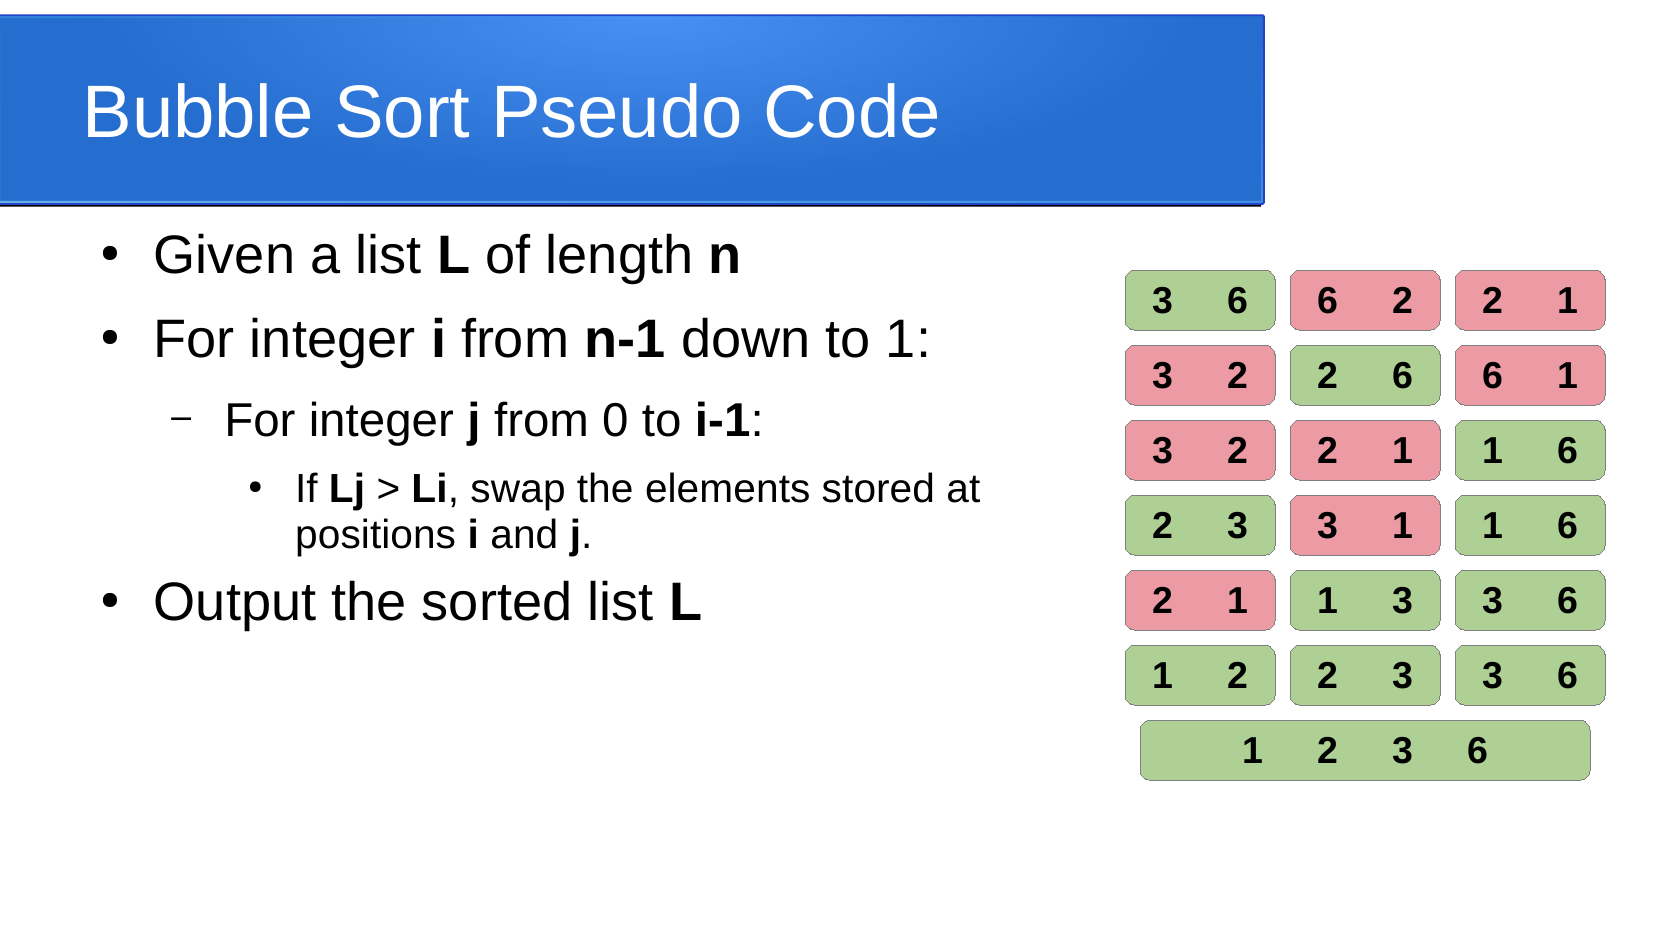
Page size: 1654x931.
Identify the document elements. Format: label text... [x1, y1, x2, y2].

text_box 3 1 [1290, 495, 1441, 556]
text_box 1 3 [1290, 570, 1441, 631]
list Given a list L of length n For integer i from n-1 down to 1: For integer j from 0 to i-1: If Lj > Li, swap the elements stored at positions i and j. Output the sorted list L [82, 224, 991, 764]
text_box 6 2 [1290, 270, 1441, 331]
text_box 3 6 [1125, 270, 1276, 331]
text_box 2 1 [1125, 570, 1276, 631]
text_box 2 3 [1125, 495, 1276, 556]
text_box 1 6 [1455, 420, 1606, 481]
text_box 3 2 [1125, 420, 1276, 481]
text_box 2 1 [1455, 270, 1606, 331]
text_box 6 1 [1455, 345, 1606, 406]
text_box 2 3 [1290, 645, 1441, 706]
text_box 1 2 [1125, 645, 1276, 706]
text_box 3 6 [1455, 645, 1606, 706]
text_box 3 6 [1455, 570, 1606, 631]
text_box 2 6 [1290, 345, 1441, 406]
text_box 1 2 3 6 [1140, 720, 1591, 781]
title Bubble Sort Pseudo Code [82, 35, 1235, 189]
text_box 2 1 [1290, 420, 1441, 481]
text_box 3 2 [1125, 345, 1276, 406]
text_box 1 6 [1455, 495, 1606, 556]
